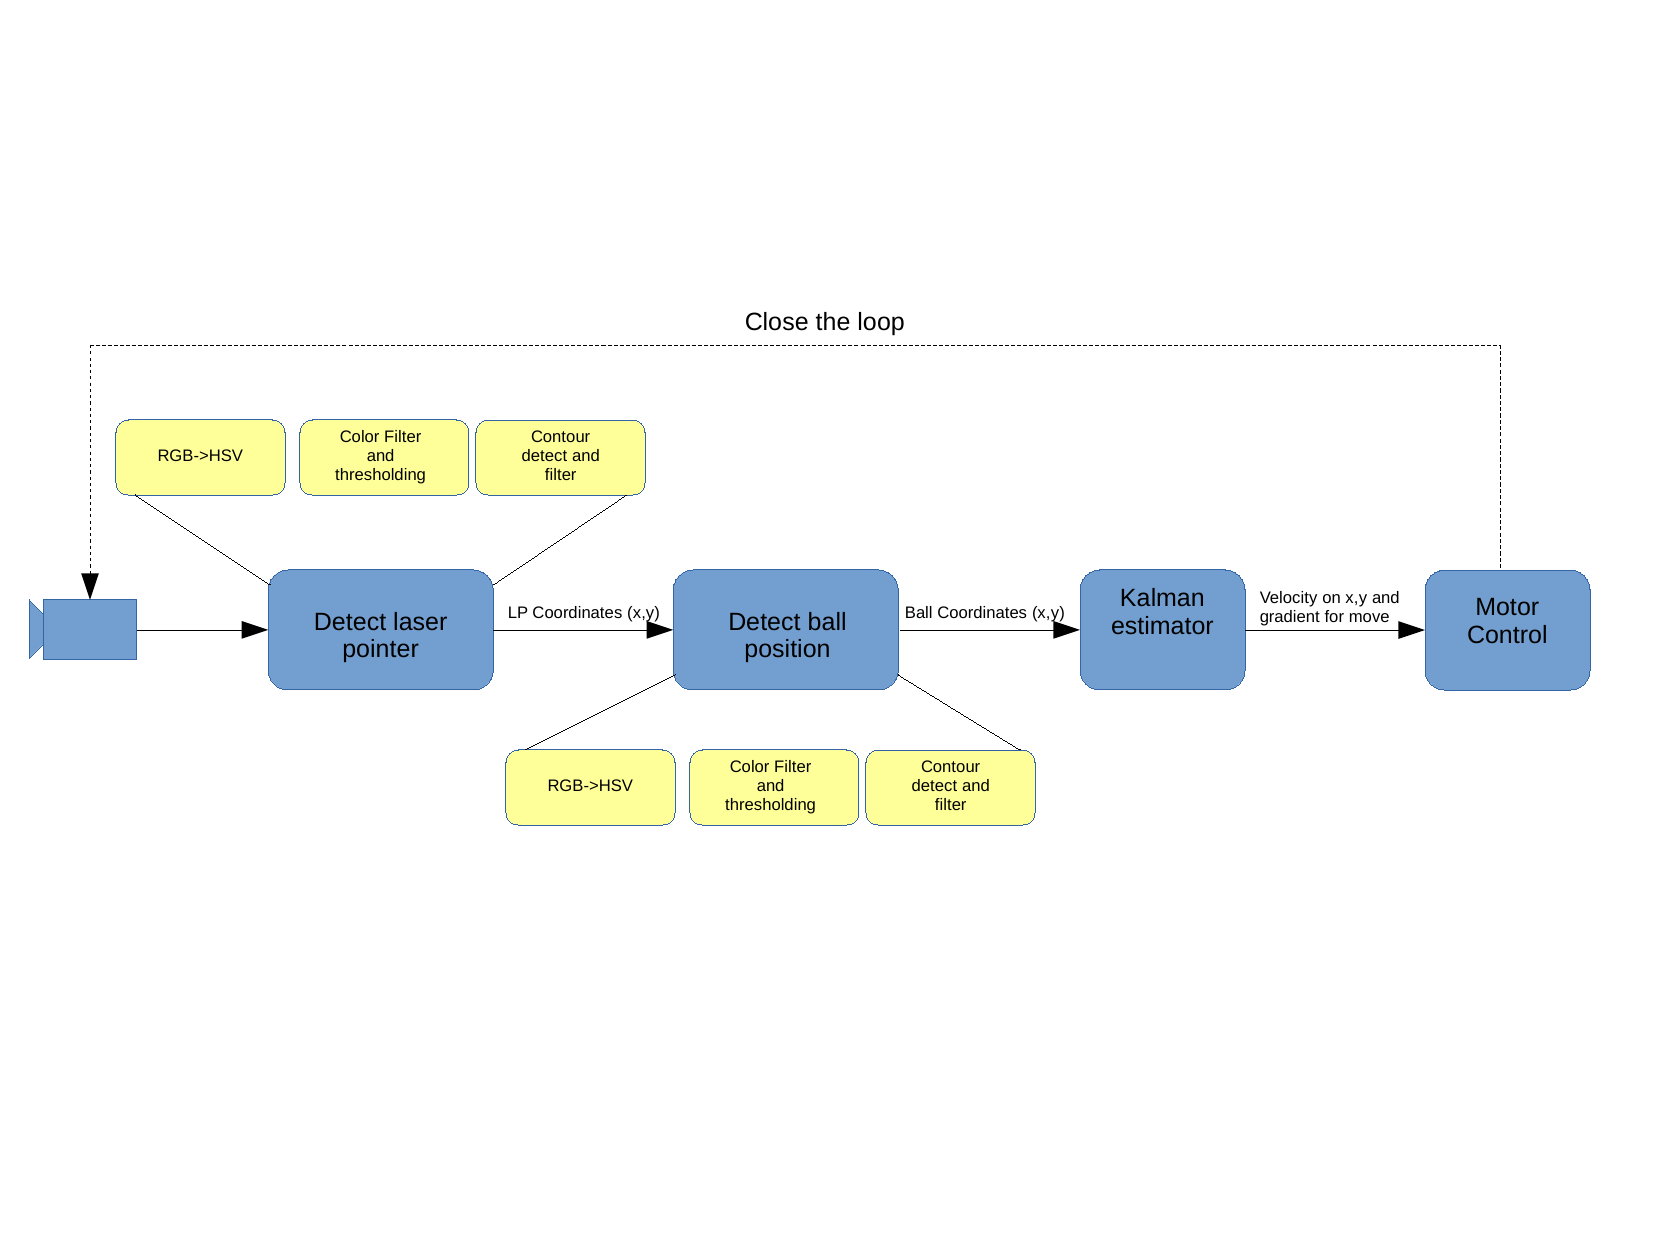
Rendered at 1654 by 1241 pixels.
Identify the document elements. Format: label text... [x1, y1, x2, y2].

text_box Color Filter and thresholding [315, 419, 447, 495]
text_box LP Coordinates (x,y) [493, 596, 676, 630]
text_box [505, 749, 676, 826]
text_box Contour detect and filter [495, 420, 627, 496]
text_box [627, 420, 646, 496]
text_box [475, 420, 495, 496]
text_box Detect laser pointer [298, 599, 464, 675]
text_box [1425, 661, 1591, 691]
text_box Kalman estimator [1080, 576, 1246, 652]
text_box [865, 750, 885, 826]
text_box RGB->HSV [138, 438, 263, 492]
text_box [268, 569, 494, 690]
text_box RGB->HSV [528, 768, 653, 822]
text_box Ball Coordinates (x,y) [890, 596, 1080, 630]
text_box Detect ball position [705, 599, 871, 675]
text_box [689, 749, 859, 826]
text_box Velocity on x,y and gradient for move [1245, 581, 1426, 672]
text_box [115, 419, 286, 496]
text_box Motor Control [1426, 585, 1591, 661]
text_box [673, 569, 899, 690]
text_box [1426, 570, 1590, 585]
text_box [1080, 652, 1245, 690]
text_box Close the loop [645, 300, 1006, 376]
text_box [1085, 569, 1240, 576]
text_box [1017, 750, 1036, 826]
text_box Color Filter and thresholding [705, 749, 837, 825]
text_box [299, 419, 469, 496]
text_box Contour detect and filter [885, 750, 1017, 826]
text_box [29, 599, 137, 660]
